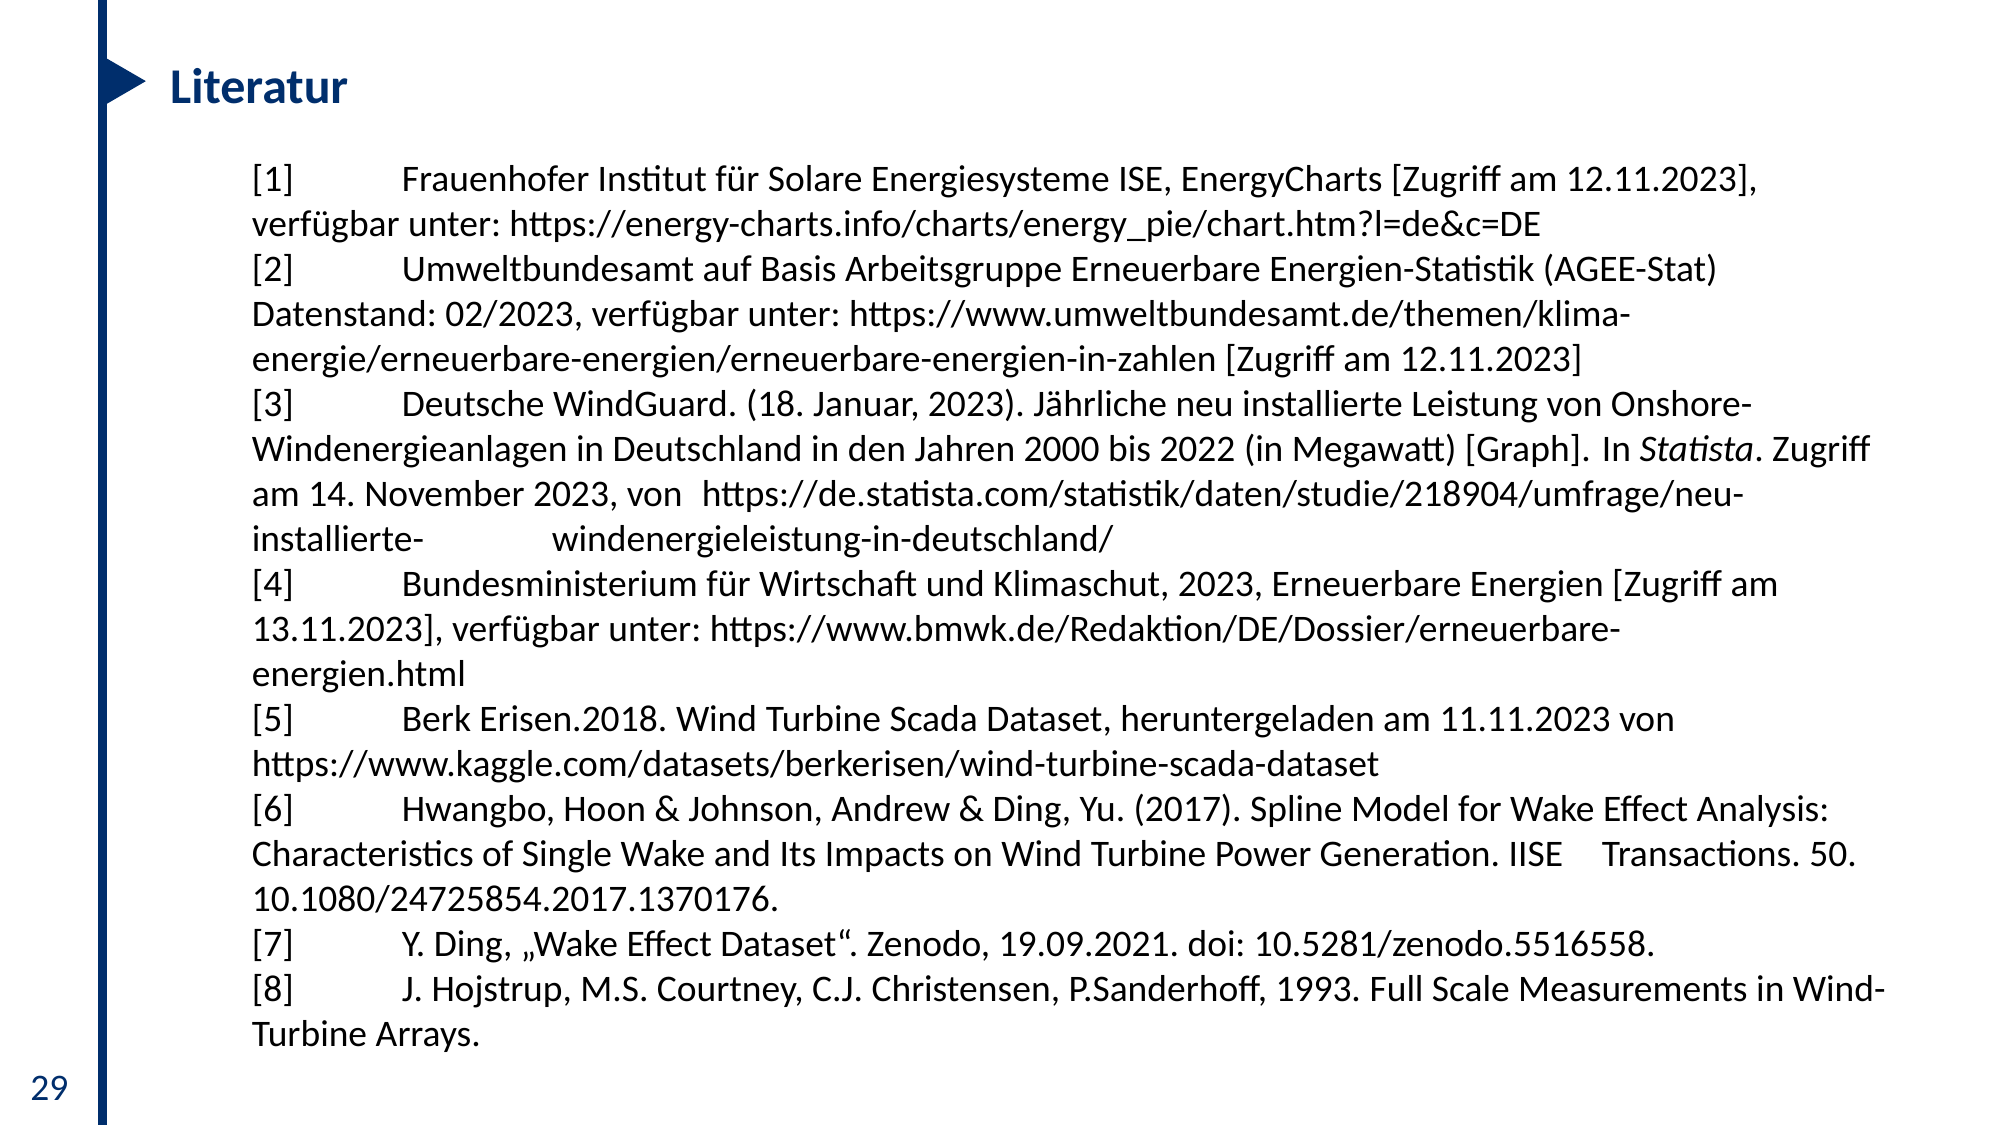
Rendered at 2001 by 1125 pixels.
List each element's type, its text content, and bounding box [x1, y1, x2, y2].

text_box Literatur [155, 45, 905, 121]
text_box [106, 59, 144, 103]
text_box [1] Frauenhofer Institut für Solare Energiesysteme ISE, EnergyCharts [Zugriff am 12.11.2023], verfügbar unter: https://energy-charts.info/charts/energy_pie/chart.htm?l=de&c=DE [2] Umweltbundesamt auf Basis Arbeitsgruppe Erneuerbare Energien-Statistik (AGEE-Stat) Datenstand: 02/2023, verfügbar unter: https://www.umweltbundesamt.de/themen/klima- energie/erneuerbare-energien/erneuerbare-energien-in-zahlen [Zugriff am 12.11.2023] [3] Deutsche WindGuard. (18. Januar, 2023). Jährliche neu installierte Leistung von Onshore- Windenergieanlagen in Deutschland in den Jahren 2000 bis 2022 (in Megawatt) [Graph]. In Statista. Zugriff am 14. November 2023, von https://de.statista.com/statistik/daten/studie/218904/umfrage/neu-installierte- windenergieleistung-in-deutschland/ [4] Bundesministerium für Wirtschaft und Klimaschut, 2023, Erneuerbare Energien [Zugriff am 13.11.2023], verfügbar unter: https://www.bmwk.de/Redaktion/DE/Dossier/erneuerbare- energien.html [5] Berk Erisen.2018. Wind Turbine Scada Dataset, heruntergeladen am 11.11.2023 von https://www.kaggle.com/datasets/berkerisen/wind-turbine-scada-dataset [6] Hwangbo, Hoon & Johnson, Andrew & Ding, Yu. (2017). Spline Model for Wake Effect Analysis: Characteristics of Single Wake and Its Impacts on Wind Turbine Power Generation. IISE Transactions. 50. 10.1080/24725854.2017.1370176. [7] Y. Ding, „Wake Effect Dataset“. Zenodo, 19.09.2021. doi: 10.5281/zenodo.5516558. [8] J. Hojstrup, M.S. Courtney, C.J. Christensen, P.Sanderhoff, 1993. Full Scale Measurements in Wind- Turbine Arrays. [237, 146, 1932, 1062]
text_box 29 [0, 1055, 99, 1116]
